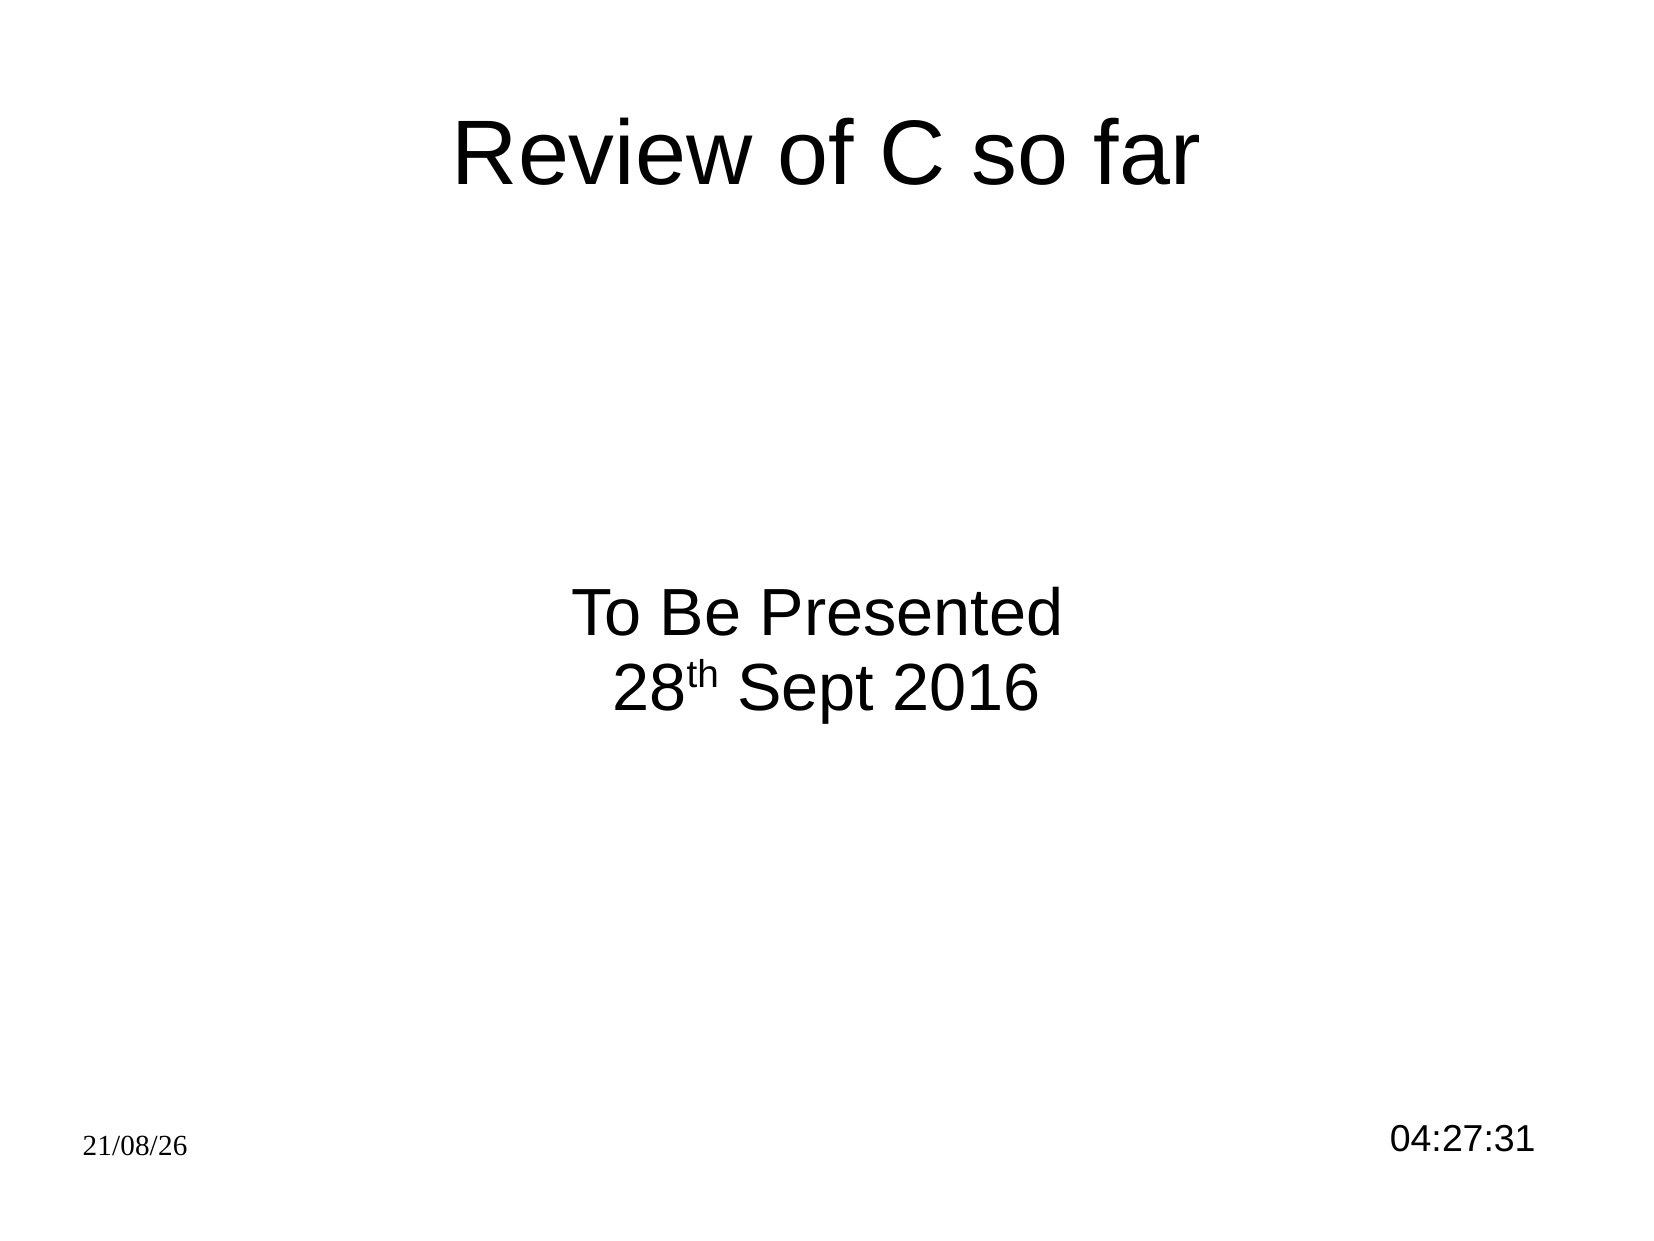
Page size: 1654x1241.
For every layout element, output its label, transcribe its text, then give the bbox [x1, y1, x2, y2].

text_box 15:50:00 [1375, 1110, 1583, 1181]
subtitle To Be Presented 28th Sept 2016 [82, 290, 1571, 1010]
title Review of C so far [82, 49, 1571, 257]
